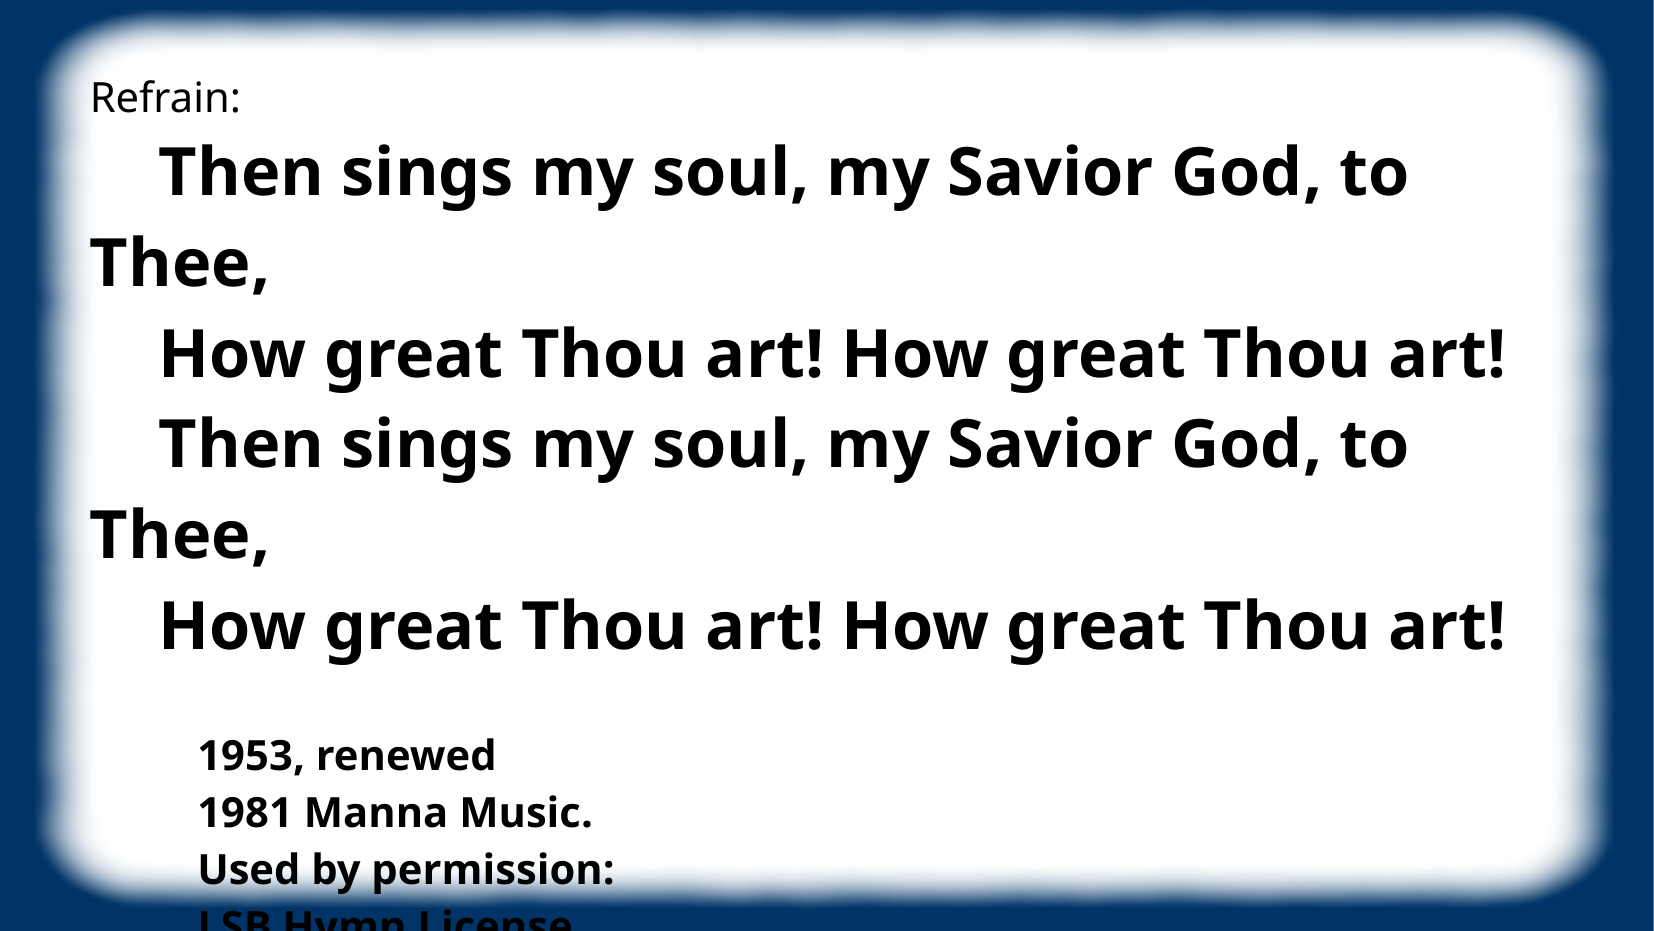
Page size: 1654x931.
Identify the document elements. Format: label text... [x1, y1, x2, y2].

text_box Refrain: Then sings my soul, my Savior God, to Thee, How great Thou art! How great Thou art! Then sings my soul, my Savior God, to Thee, How great Thou art! How great Thou art! 1953, renewed 1981 Manna Music. Used by permission: LSB Hymn License .NET, no. 100011038. [75, 60, 1576, 819]
picture [556, 922, 565, 927]
picture [508, 923, 517, 931]
picture [0, 0, 1654, 931]
picture [388, 923, 397, 931]
picture [362, 923, 370, 931]
picture [483, 922, 492, 927]
picture [347, 923, 355, 931]
picture [253, 916, 262, 923]
